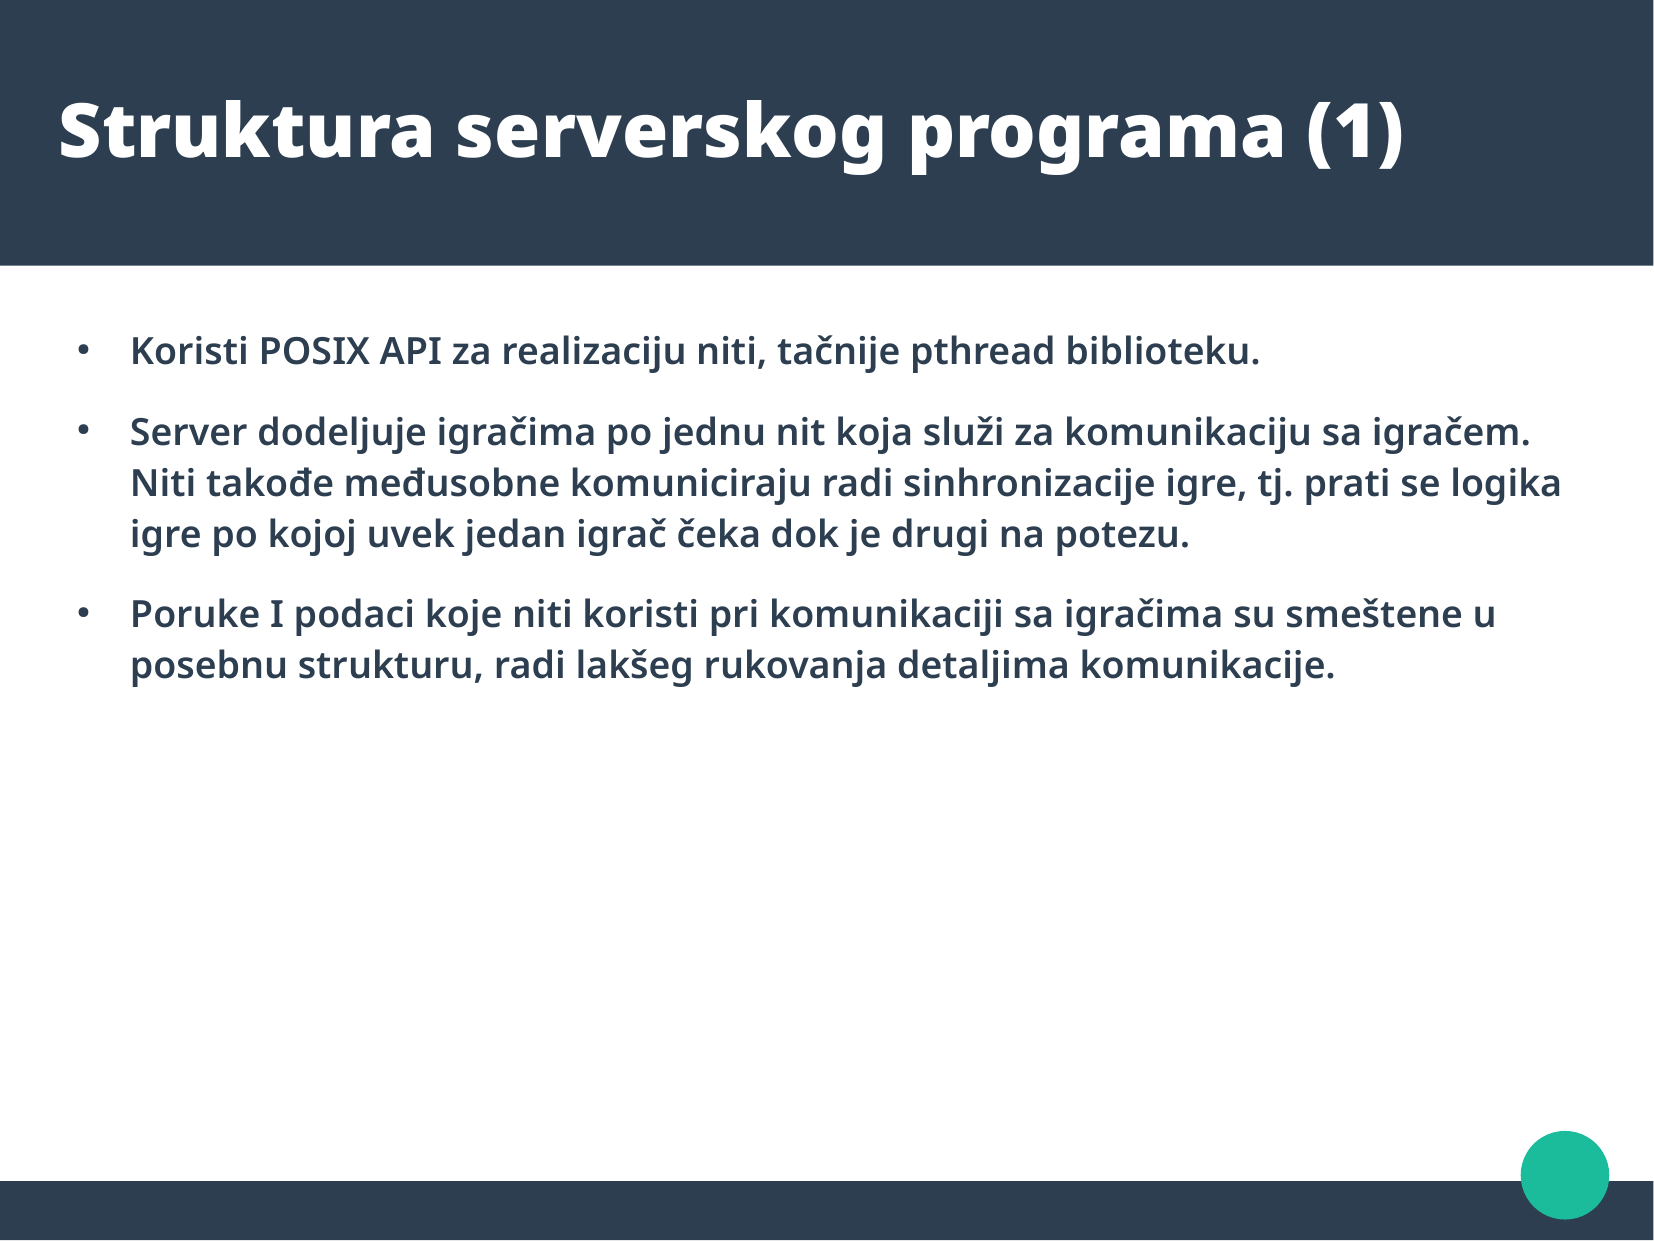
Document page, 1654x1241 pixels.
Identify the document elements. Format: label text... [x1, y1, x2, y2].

list Koristi POSIX API za realizaciju niti, tačnije pthread biblioteku. Server dodeljuje igračima po jednu nit koja služi za komunikaciju sa igračem. Niti takođe međusobne komuniciraju radi sinhronizacije igre, tj. prati se logika igre po kojoj uvek jedan igrač čeka dok je drugi na potezu. Poruke I podaci koje niti koristi pri komunikaciji sa igračima su smeštene u posebnu strukturu, radi lakšeg rukovanja detaljima komunikacije. [59, 324, 1595, 1152]
title Struktura serverskog programa (1) [59, 49, 1595, 207]
